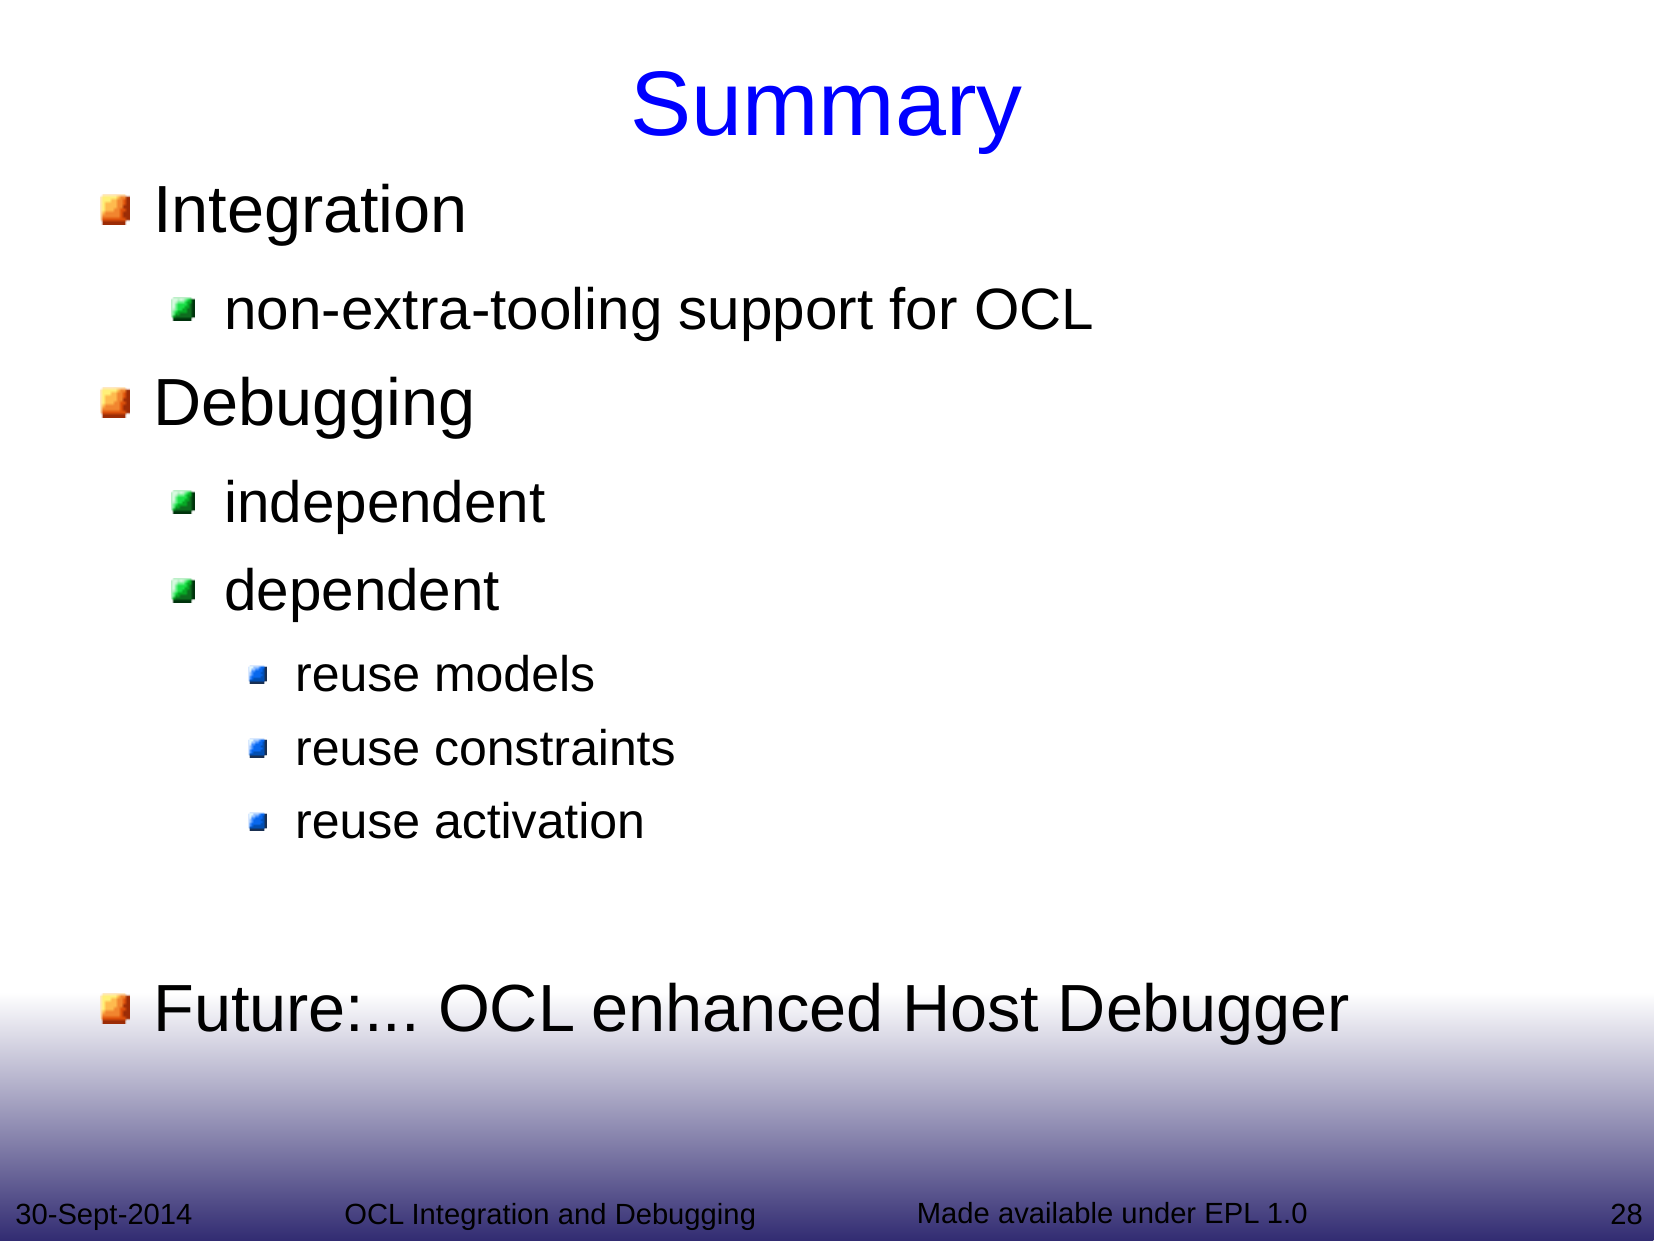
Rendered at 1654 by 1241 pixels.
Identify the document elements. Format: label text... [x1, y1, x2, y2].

title Summary [82, 49, 1571, 158]
list Integration non-extra-tooling support for OCL Debugging independent dependent reuse models reuse constraints reuse activation Future:... OCL enhanced Host Debugger [82, 172, 1571, 1150]
